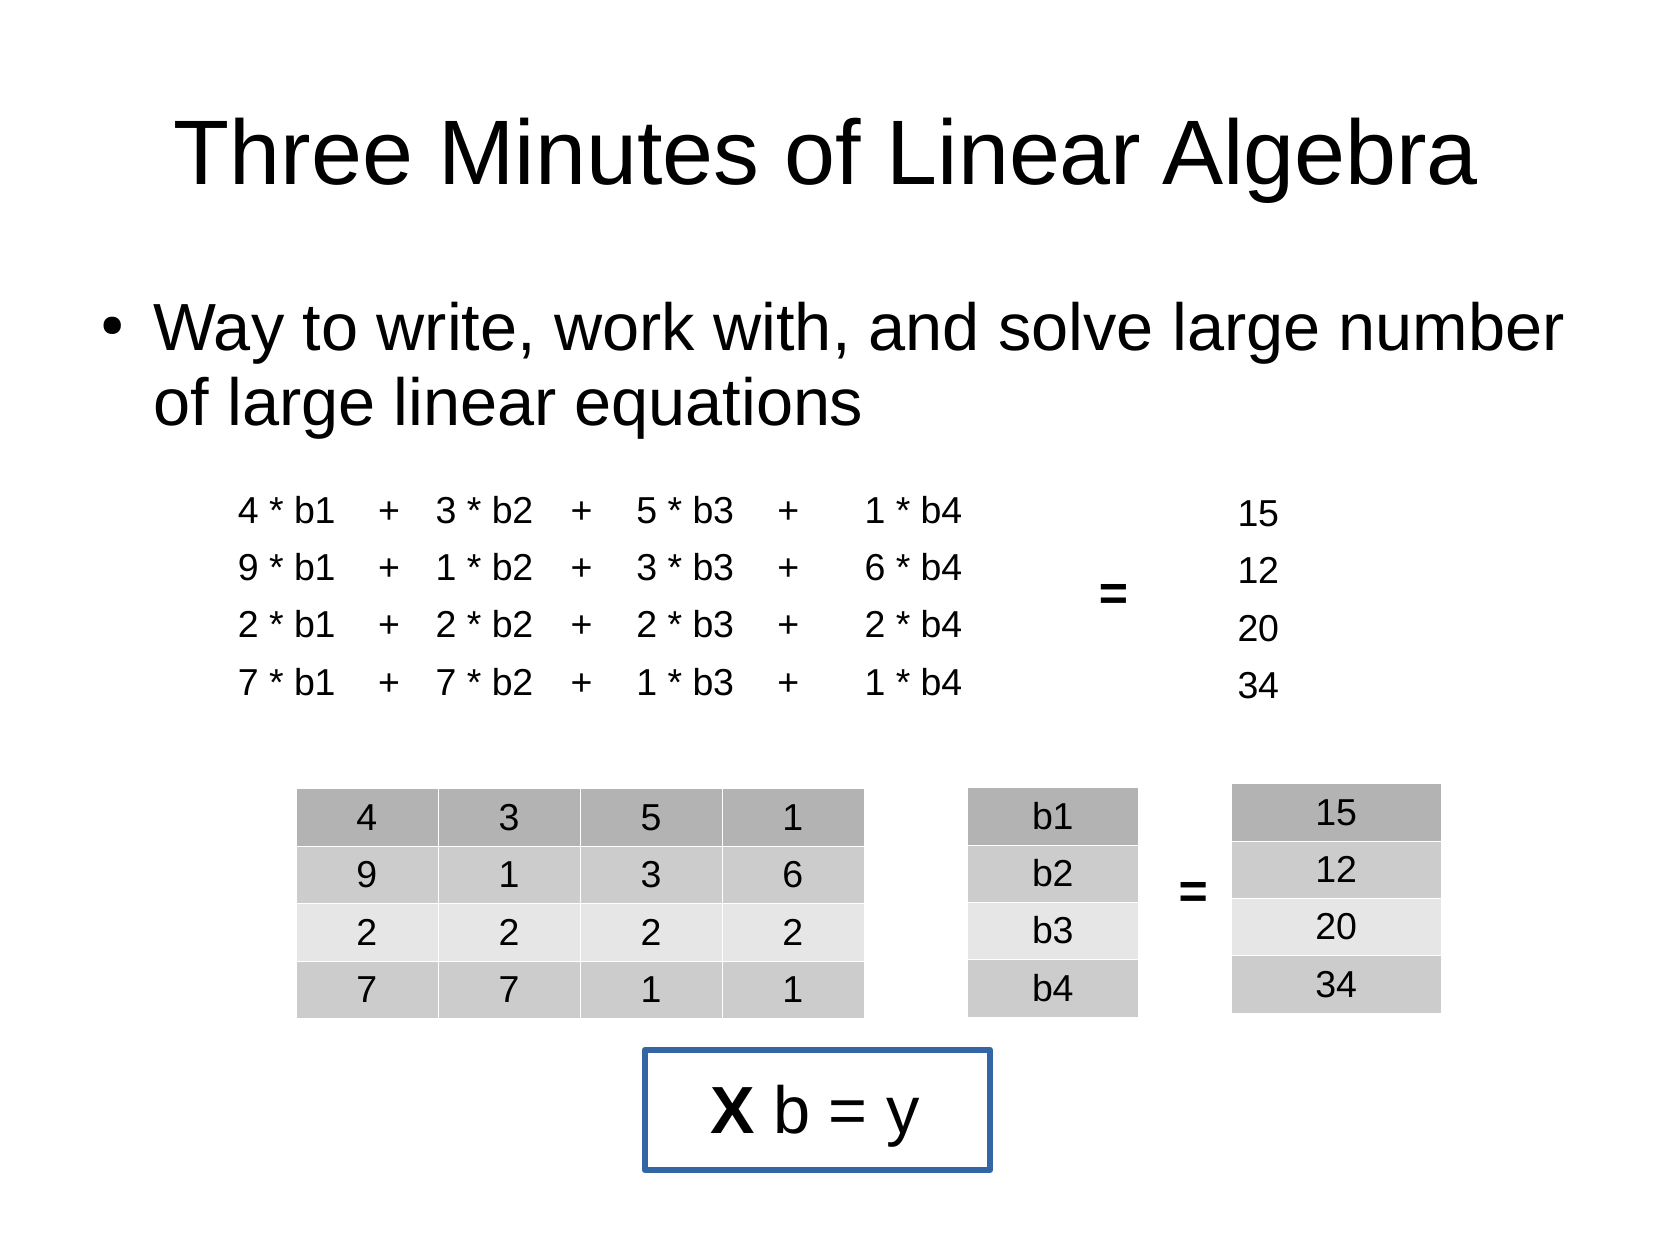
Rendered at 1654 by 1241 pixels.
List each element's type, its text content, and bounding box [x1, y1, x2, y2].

table_cell 1 [723, 962, 864, 1018]
table_cell 9 * b1 [211, 540, 363, 596]
table_cell 20 [1232, 899, 1441, 955]
table_cell b4 [968, 960, 1138, 1017]
table_cell 1 [581, 962, 722, 1018]
table_cell 7 * b2 [414, 654, 556, 711]
table_cell 6 [723, 847, 864, 903]
table_cell 3 [581, 847, 722, 903]
table_cell 9 [297, 847, 438, 903]
table_cell 2 * b4 [823, 597, 1005, 653]
table_cell 2 [439, 904, 580, 961]
table_header 5 * b3 [609, 482, 762, 539]
table_cell 2 * b2 [414, 597, 556, 653]
table_cell 34 [1232, 956, 1441, 1013]
table_cell 1 [439, 847, 580, 903]
table_cell + [364, 597, 413, 653]
table_cell b2 [968, 846, 1138, 902]
table_cell + [557, 654, 608, 711]
table_cell 6 * b4 [823, 540, 1005, 596]
table_cell + [364, 654, 413, 711]
table_header 3 [439, 789, 580, 846]
table_header + [763, 482, 822, 539]
table_cell 1 * b2 [414, 540, 556, 596]
table_cell 7 [297, 962, 438, 1018]
table_cell + [557, 597, 608, 653]
table_header + [364, 482, 413, 539]
table_cell + [763, 597, 822, 653]
table_cell 12 [1154, 543, 1363, 599]
table_header 4 * b1 [211, 482, 363, 539]
table_cell 2 * b3 [609, 597, 762, 653]
table_header 1 [723, 789, 864, 846]
table_cell 2 [297, 904, 438, 961]
text_box = [1084, 557, 1144, 629]
table_cell + [557, 540, 608, 596]
list Way to write, work with, and solve large number of large linear equations [82, 290, 1571, 1010]
table_header 5 [581, 789, 722, 846]
table_cell b3 [968, 903, 1138, 959]
table_header 3 * b2 [414, 482, 556, 539]
table_cell 2 [723, 904, 864, 961]
table_cell + [763, 540, 822, 596]
table_cell 1 * b4 [823, 654, 1005, 711]
table_cell 3 * b3 [609, 540, 762, 596]
table_cell 34 [1154, 658, 1363, 714]
table_cell 2 [581, 904, 722, 961]
table_header + [557, 482, 608, 539]
table_cell 1 * b3 [609, 654, 762, 711]
table_header 4 [297, 789, 438, 846]
table_cell 2 * b1 [211, 597, 363, 653]
table_cell 7 [439, 962, 580, 1018]
text_box X b = y [695, 1065, 935, 1156]
table_cell 20 [1154, 600, 1363, 657]
table_cell + [763, 654, 822, 711]
table_header 1 * b4 [823, 482, 1005, 539]
table_header b1 [968, 788, 1138, 845]
table_header 15 [1154, 486, 1363, 542]
table_cell 12 [1232, 842, 1441, 898]
table_cell 7 * b1 [211, 654, 363, 711]
title Three Minutes of Linear Algebra [82, 49, 1571, 257]
table_cell + [364, 540, 413, 596]
table_header 15 [1232, 784, 1441, 841]
text_box = [1163, 856, 1223, 928]
